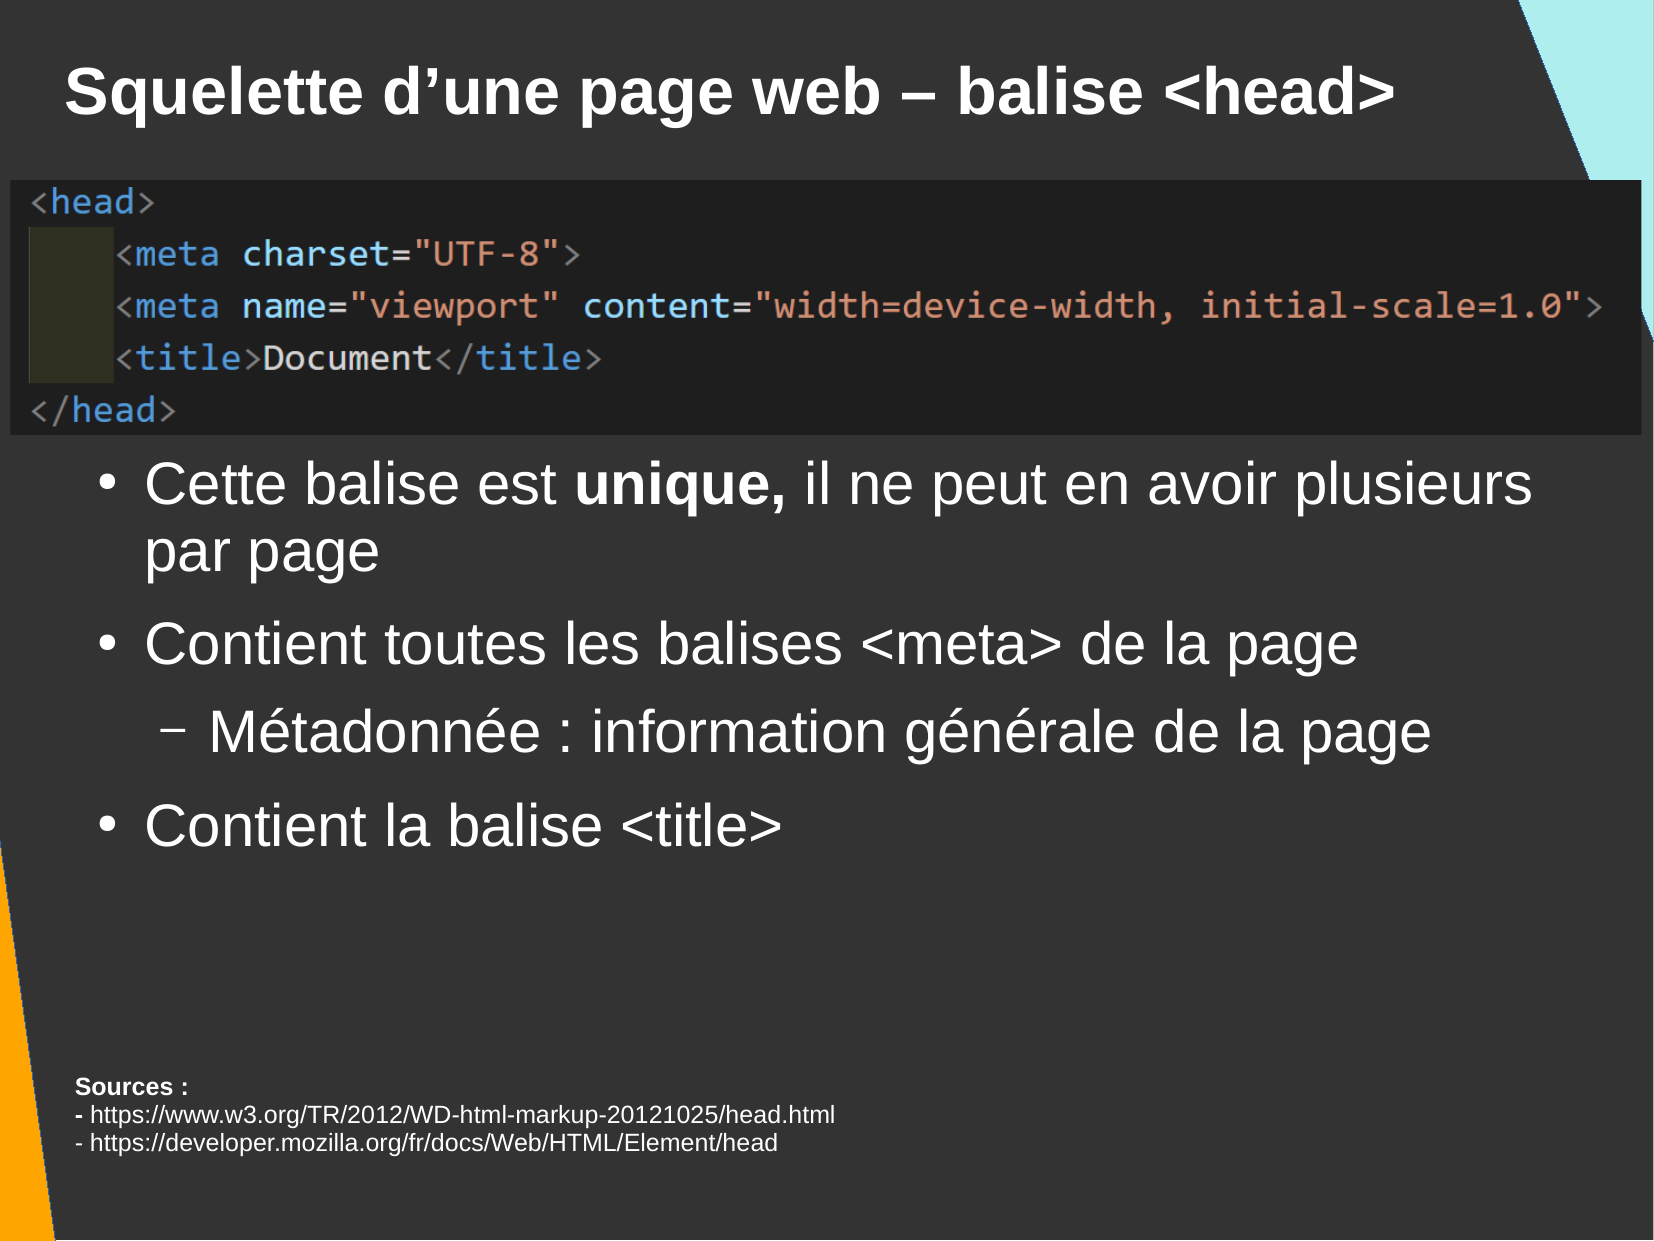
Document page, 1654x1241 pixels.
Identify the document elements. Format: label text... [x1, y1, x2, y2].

list Cette balise est unique, il ne peut en avoir plusieurs par page Contient toutes les balises <meta> de la page Métadonnée : information générale de la page Contient la balise <title> [80, 450, 1635, 863]
text_box Sources : - https://www.w3.org/TR/2012/WD-html-markup-20121025/head.html - https://developer.mozilla.org/fr/docs/Web/HTML/Element/head [59, 1065, 1546, 1241]
text_box [0, 840, 56, 1241]
title Squelette d’une page web – balise <head> [64, 54, 1553, 167]
text_box [1518, 0, 1654, 342]
picture [10, 180, 1642, 435]
